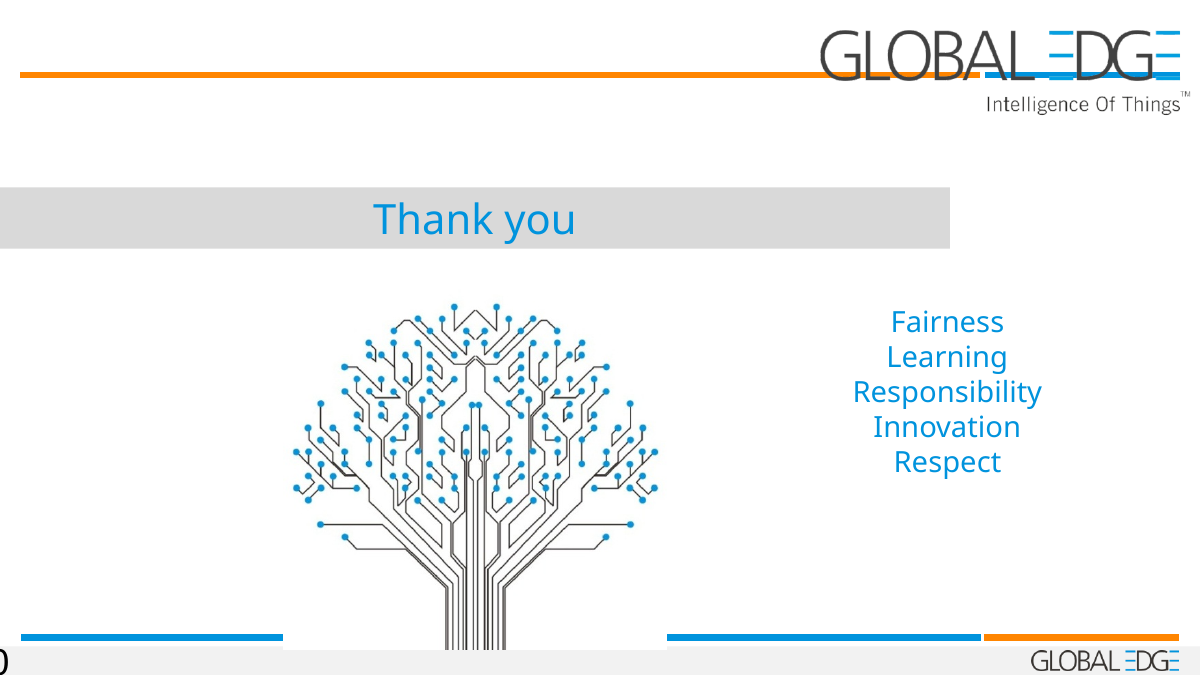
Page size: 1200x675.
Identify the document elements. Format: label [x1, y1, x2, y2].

picture [1031, 650, 1179, 671]
picture [810, 20, 1200, 125]
picture [283, 279, 667, 650]
